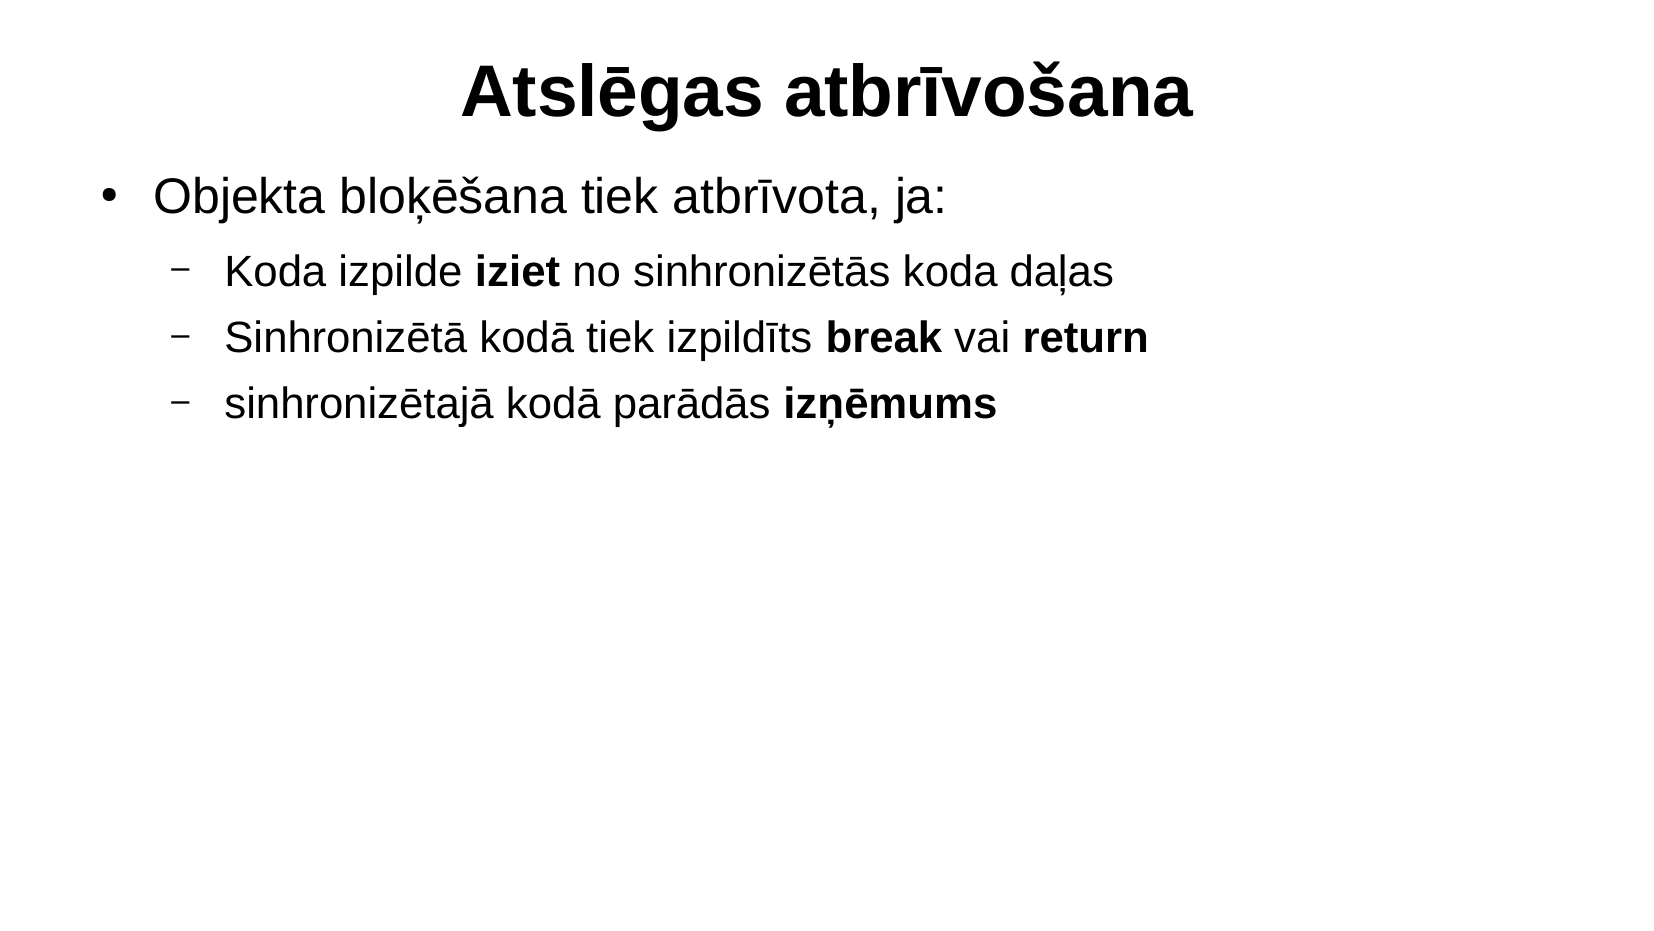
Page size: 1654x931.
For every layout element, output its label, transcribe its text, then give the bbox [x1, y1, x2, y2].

title Atslēgas atbrīvošana [82, 37, 1571, 147]
list Objekta bloķēšana tiek atbrīvota, ja: Koda izpilde iziet no sinhronizētās koda daļas Sinhronizētā kodā tiek izpildīts break vai return sinhronizētajā kodā parādās izņēmums [82, 168, 1538, 889]
